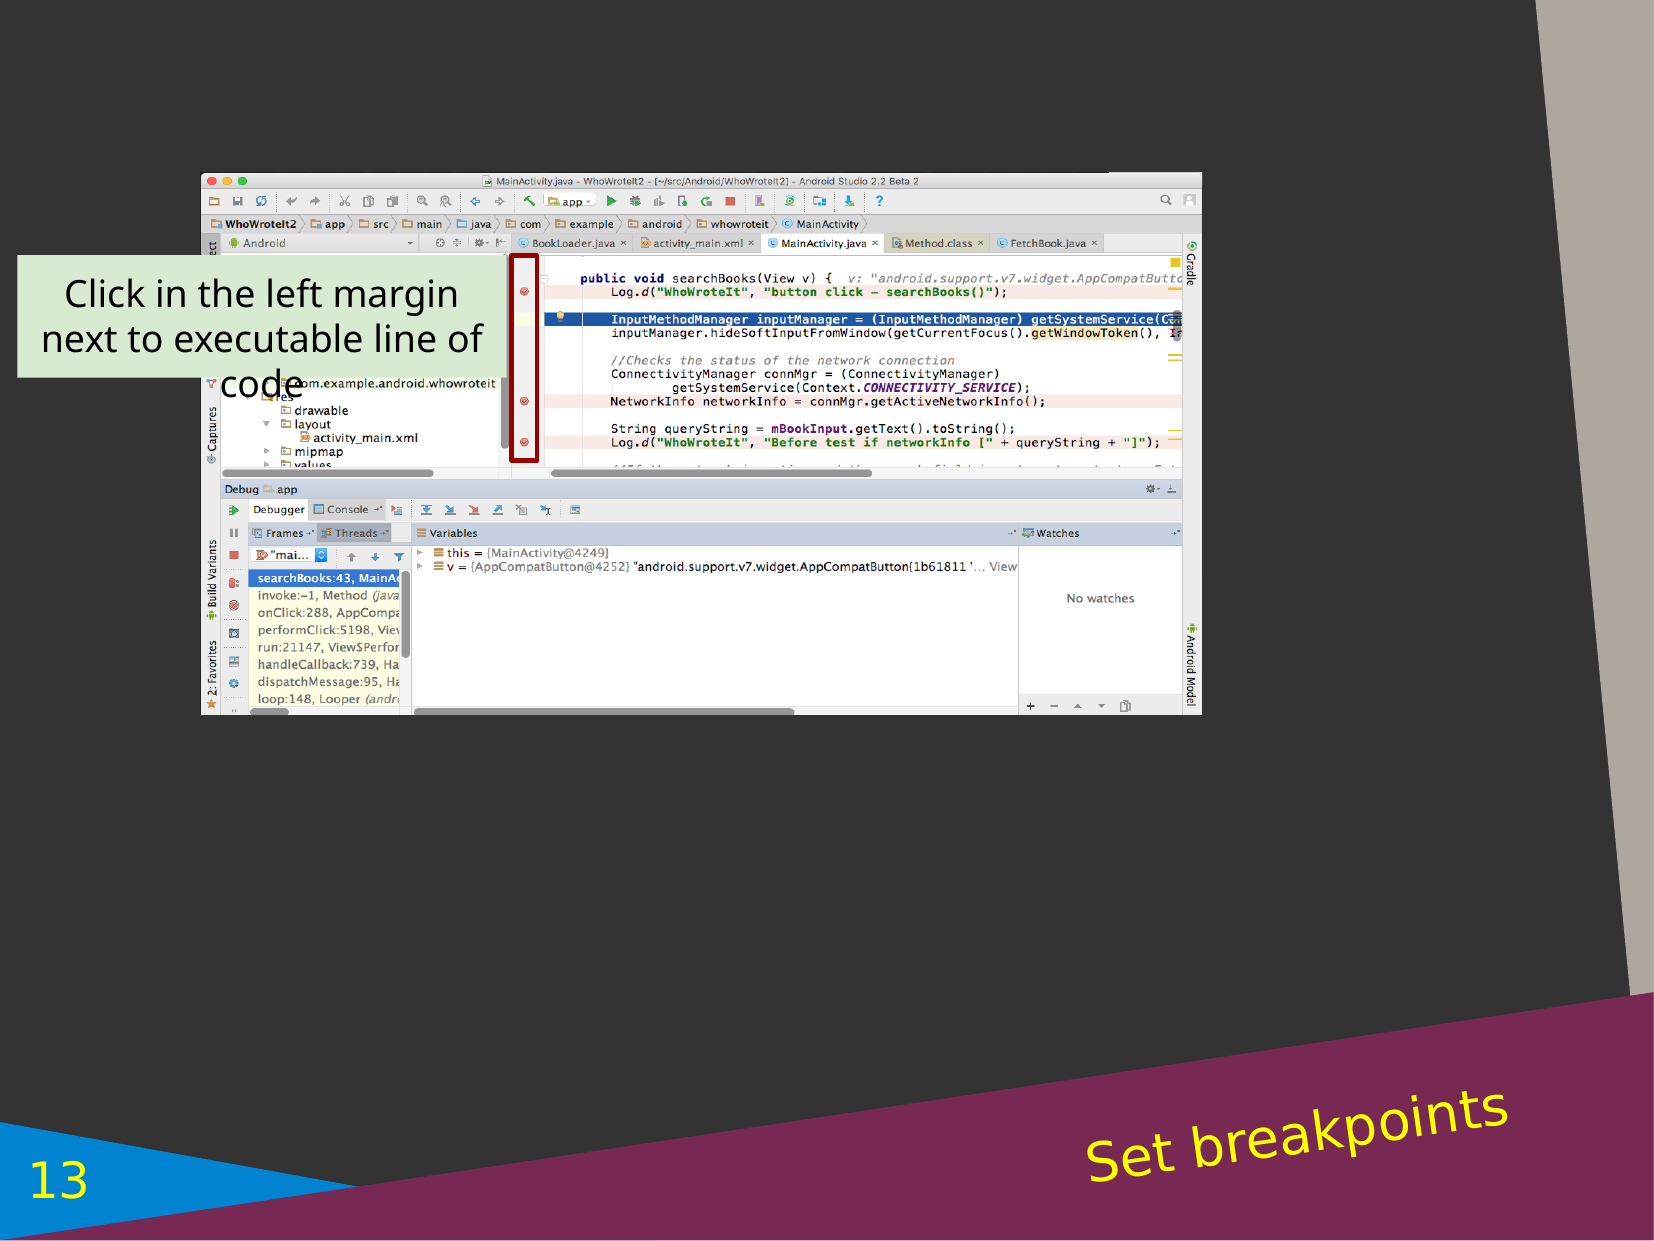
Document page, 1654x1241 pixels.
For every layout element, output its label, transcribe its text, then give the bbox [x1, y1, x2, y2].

picture [265, 379, 277, 395]
picture [289, 379, 299, 385]
title Set breakpoints [956, 995, 1654, 1241]
text_box Click in the left margin next to executable line of code [17, 255, 507, 378]
picture [200, 167, 1203, 715]
picture [242, 379, 254, 395]
